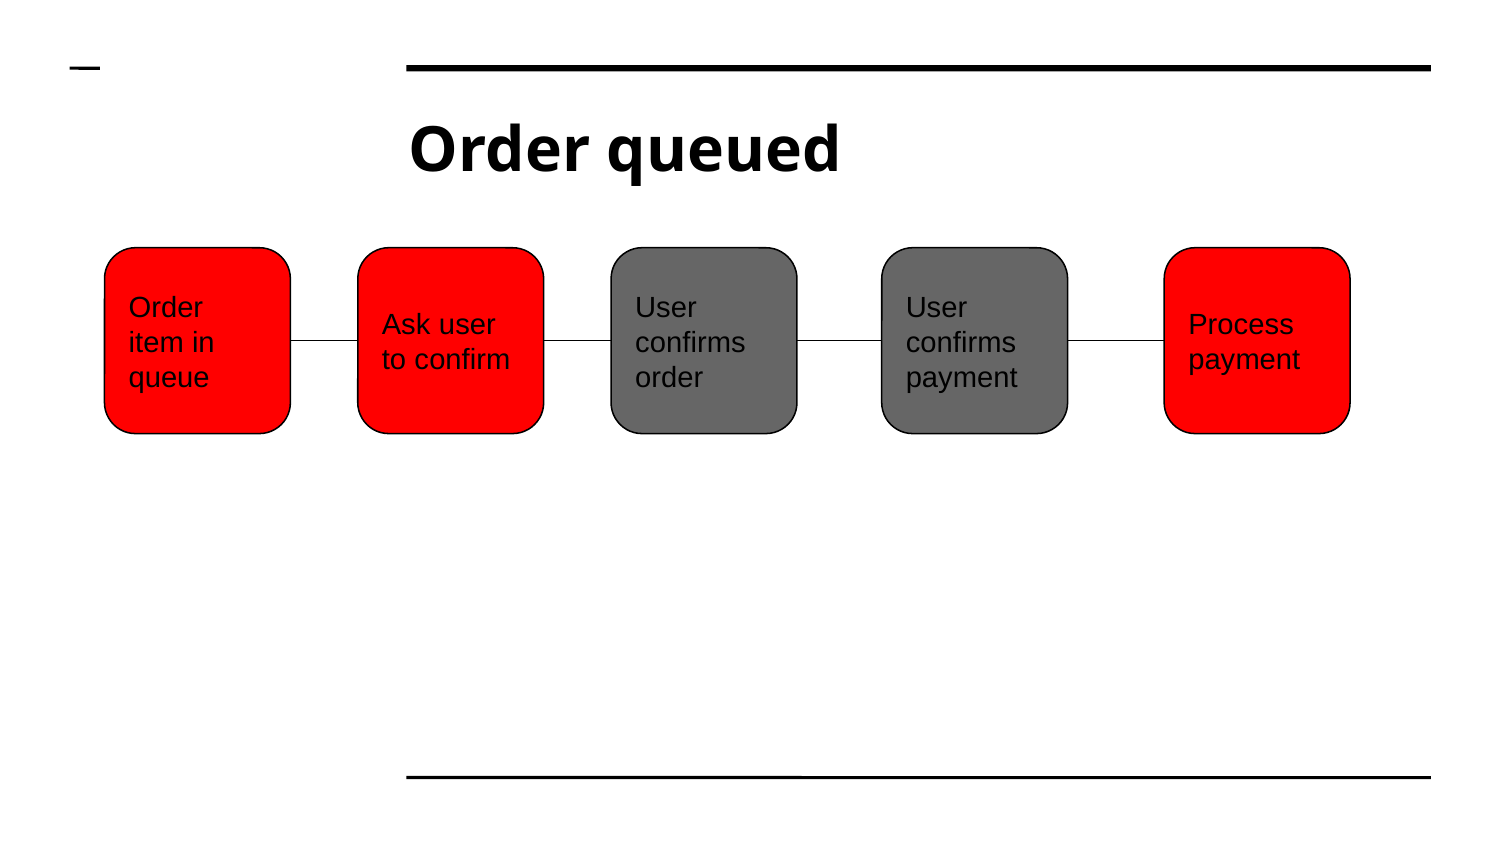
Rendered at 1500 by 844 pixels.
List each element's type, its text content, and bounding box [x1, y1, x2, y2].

text_box User confirms order [611, 247, 797, 434]
text_box Process payment [1164, 247, 1351, 434]
text_box Ask user to confirm [357, 247, 544, 434]
text_box Order item in queue [104, 247, 291, 434]
title Order queued [393, 94, 1431, 199]
text_box User confirms payment [881, 247, 1068, 434]
